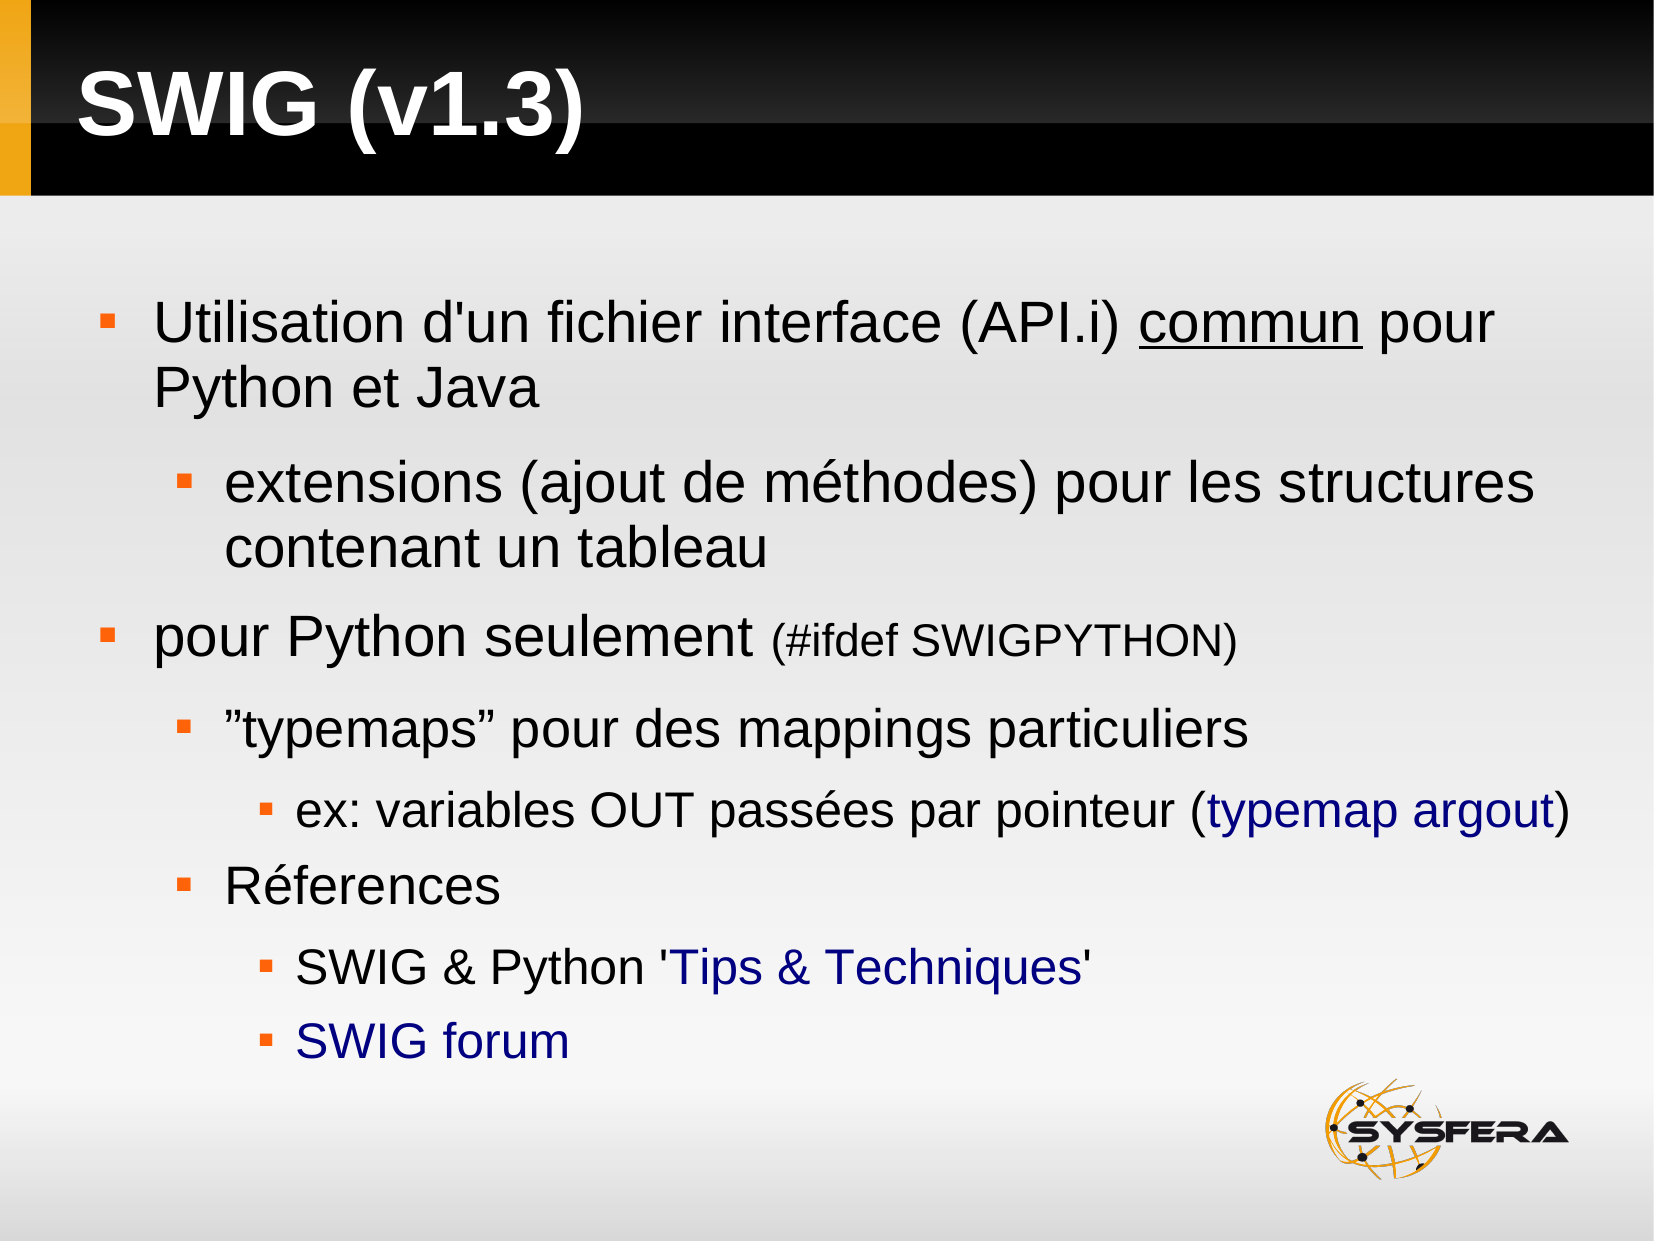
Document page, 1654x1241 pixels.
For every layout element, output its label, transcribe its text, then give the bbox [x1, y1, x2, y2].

title SWIG (v1.3) [76, 7, 1565, 200]
list Utilisation d'un fichier interface (API.i) commun pour Python et Java extensions (ajout de méthodes) pour les structures contenant un tableau pour Python seulement (#ifdef SWIGPYTHON) ”typemaps” pour des mappings particuliers ex: variables OUT passées par pointeur (typemap argout) Réferences SWIG & Python 'Tips & Techniques' SWIG forum [82, 290, 1625, 1094]
picture [0, 0, 1654, 1241]
